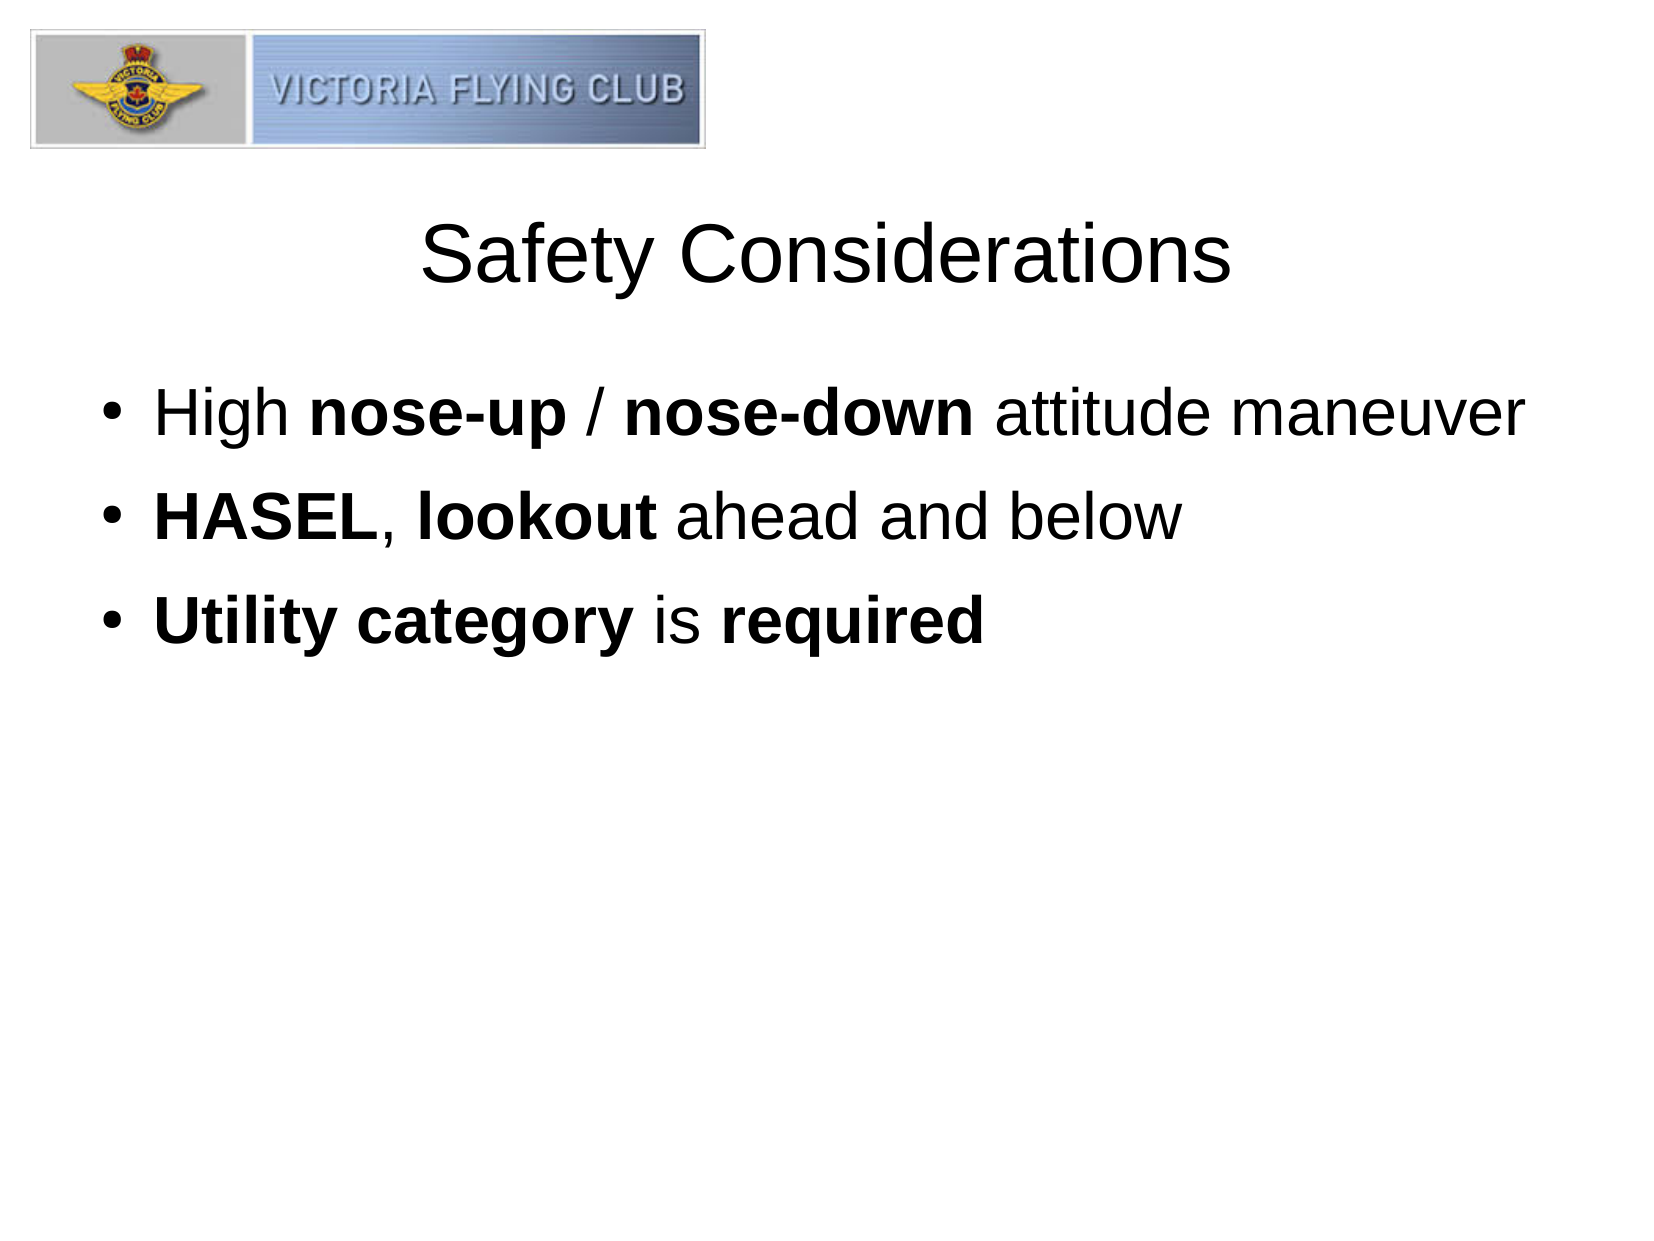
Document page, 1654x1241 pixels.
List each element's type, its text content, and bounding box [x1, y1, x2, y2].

title Safety Considerations [82, 150, 1571, 358]
picture [30, 29, 706, 149]
list High nose-up / nose-down attitude maneuver HASEL, lookout ahead and below Utility category is required [82, 375, 1571, 1095]
